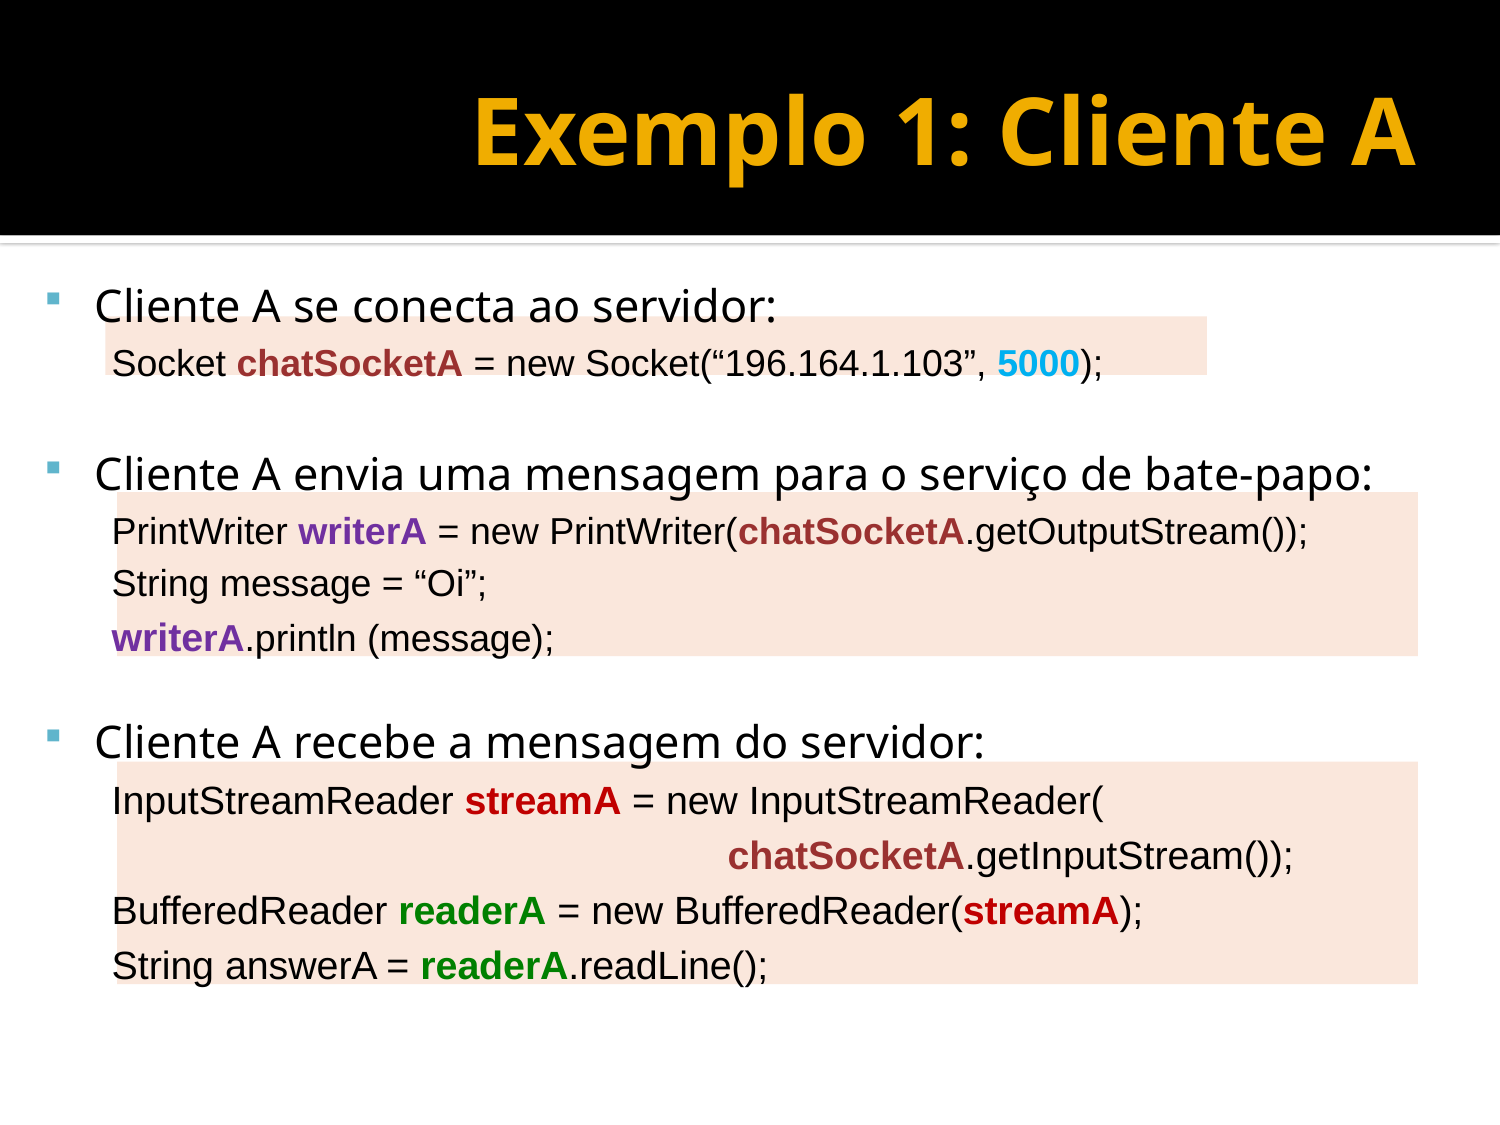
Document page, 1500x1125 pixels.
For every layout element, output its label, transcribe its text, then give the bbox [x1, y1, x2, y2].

list Cliente A se conecta ao servidor: Socket chatSocketA = new Socket(“196.164.1.103”, 5000); Cliente A envia uma mensagem para o serviço de bate-papo: PrintWriter writerA = new PrintWriter(chatSocketA.getOutputStream()); String message = “Oi”; writerA.println (message); Cliente A recebe a mensagem do servidor: InputStreamReader streamA = new InputStreamReader( chatSocketA.getInputStream()); BufferedReader readerA = new BufferedReader(streamA); String answerA = readerA.readLine(); [35, 262, 1454, 1005]
title Exemplo 1: Cliente A [75, 25, 1425, 231]
